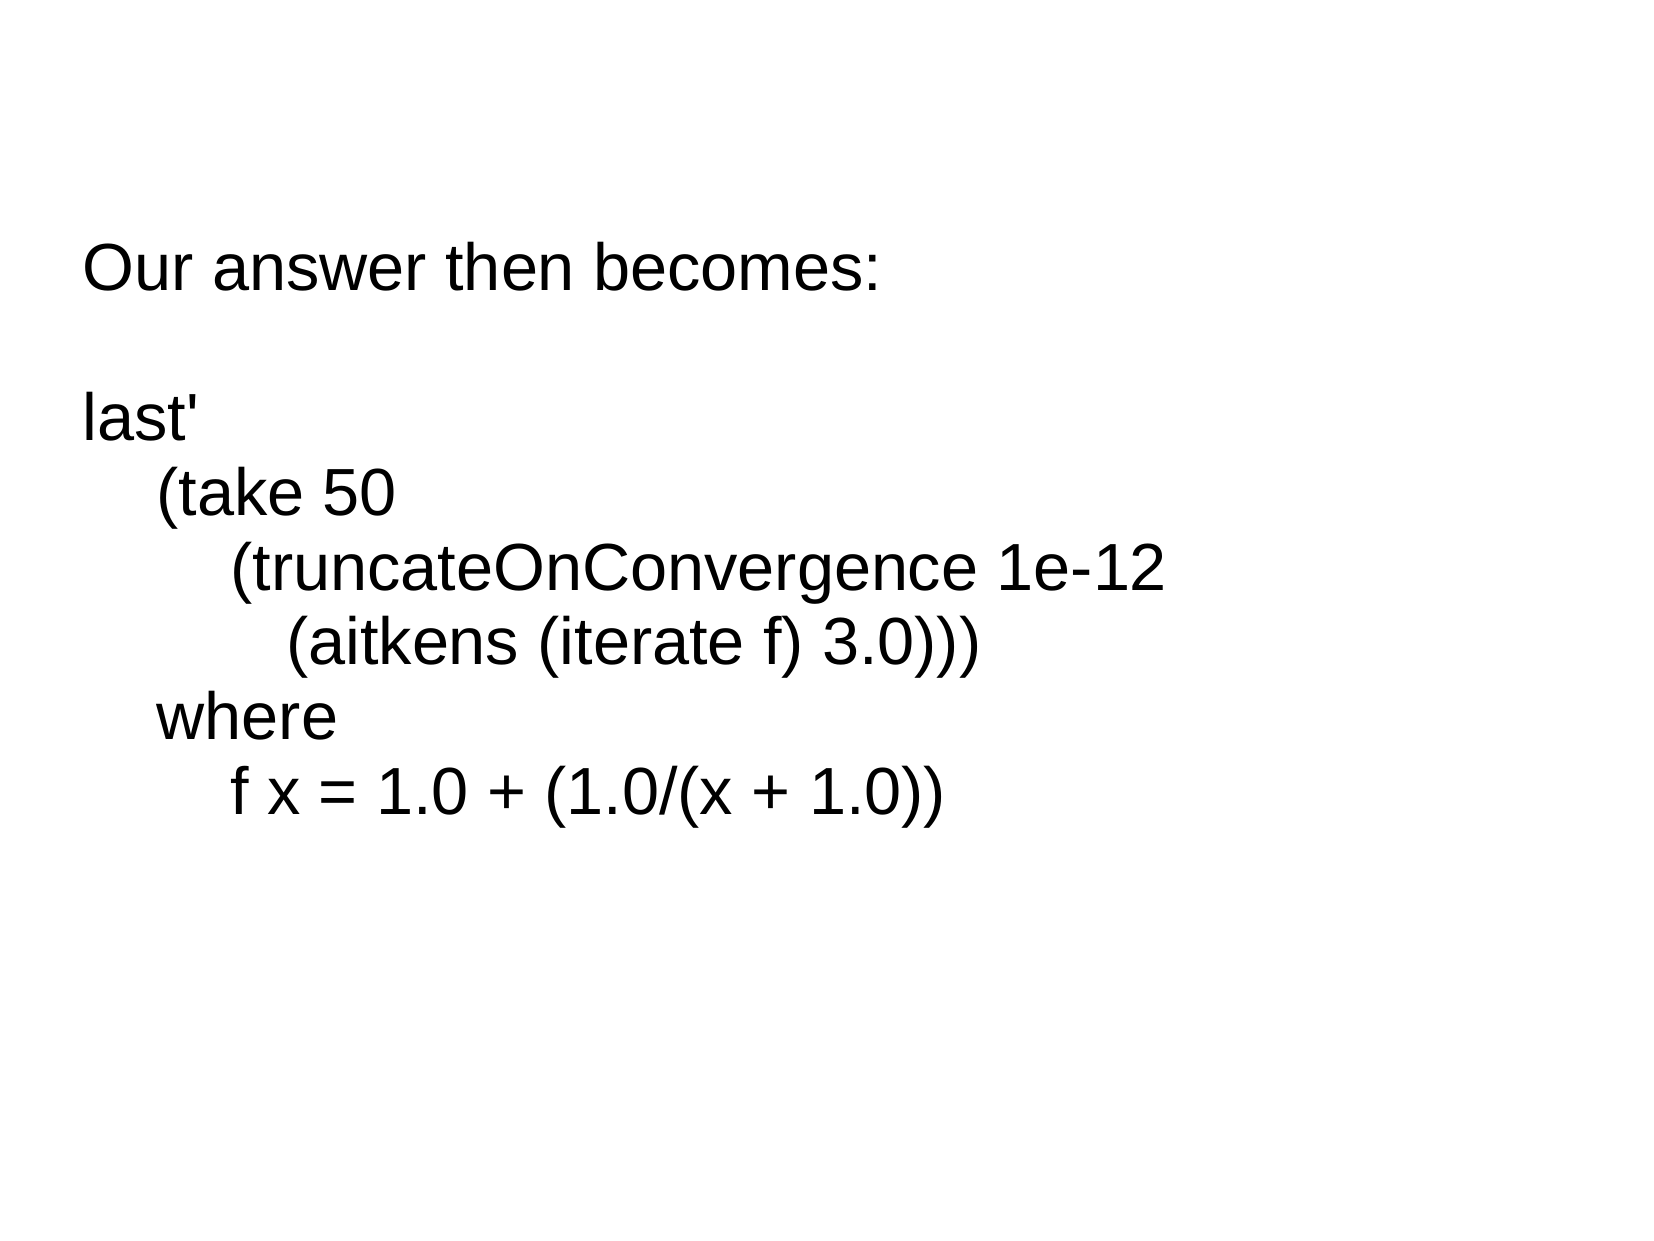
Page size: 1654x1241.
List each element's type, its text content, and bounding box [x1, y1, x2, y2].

subtitle Our answer then becomes: last' (take 50 (truncateOnConvergence 1e-12 (aitkens (iterate f) 3.0))) where f x = 1.0 + (1.0/(x + 1.0)) [82, 49, 1571, 1010]
